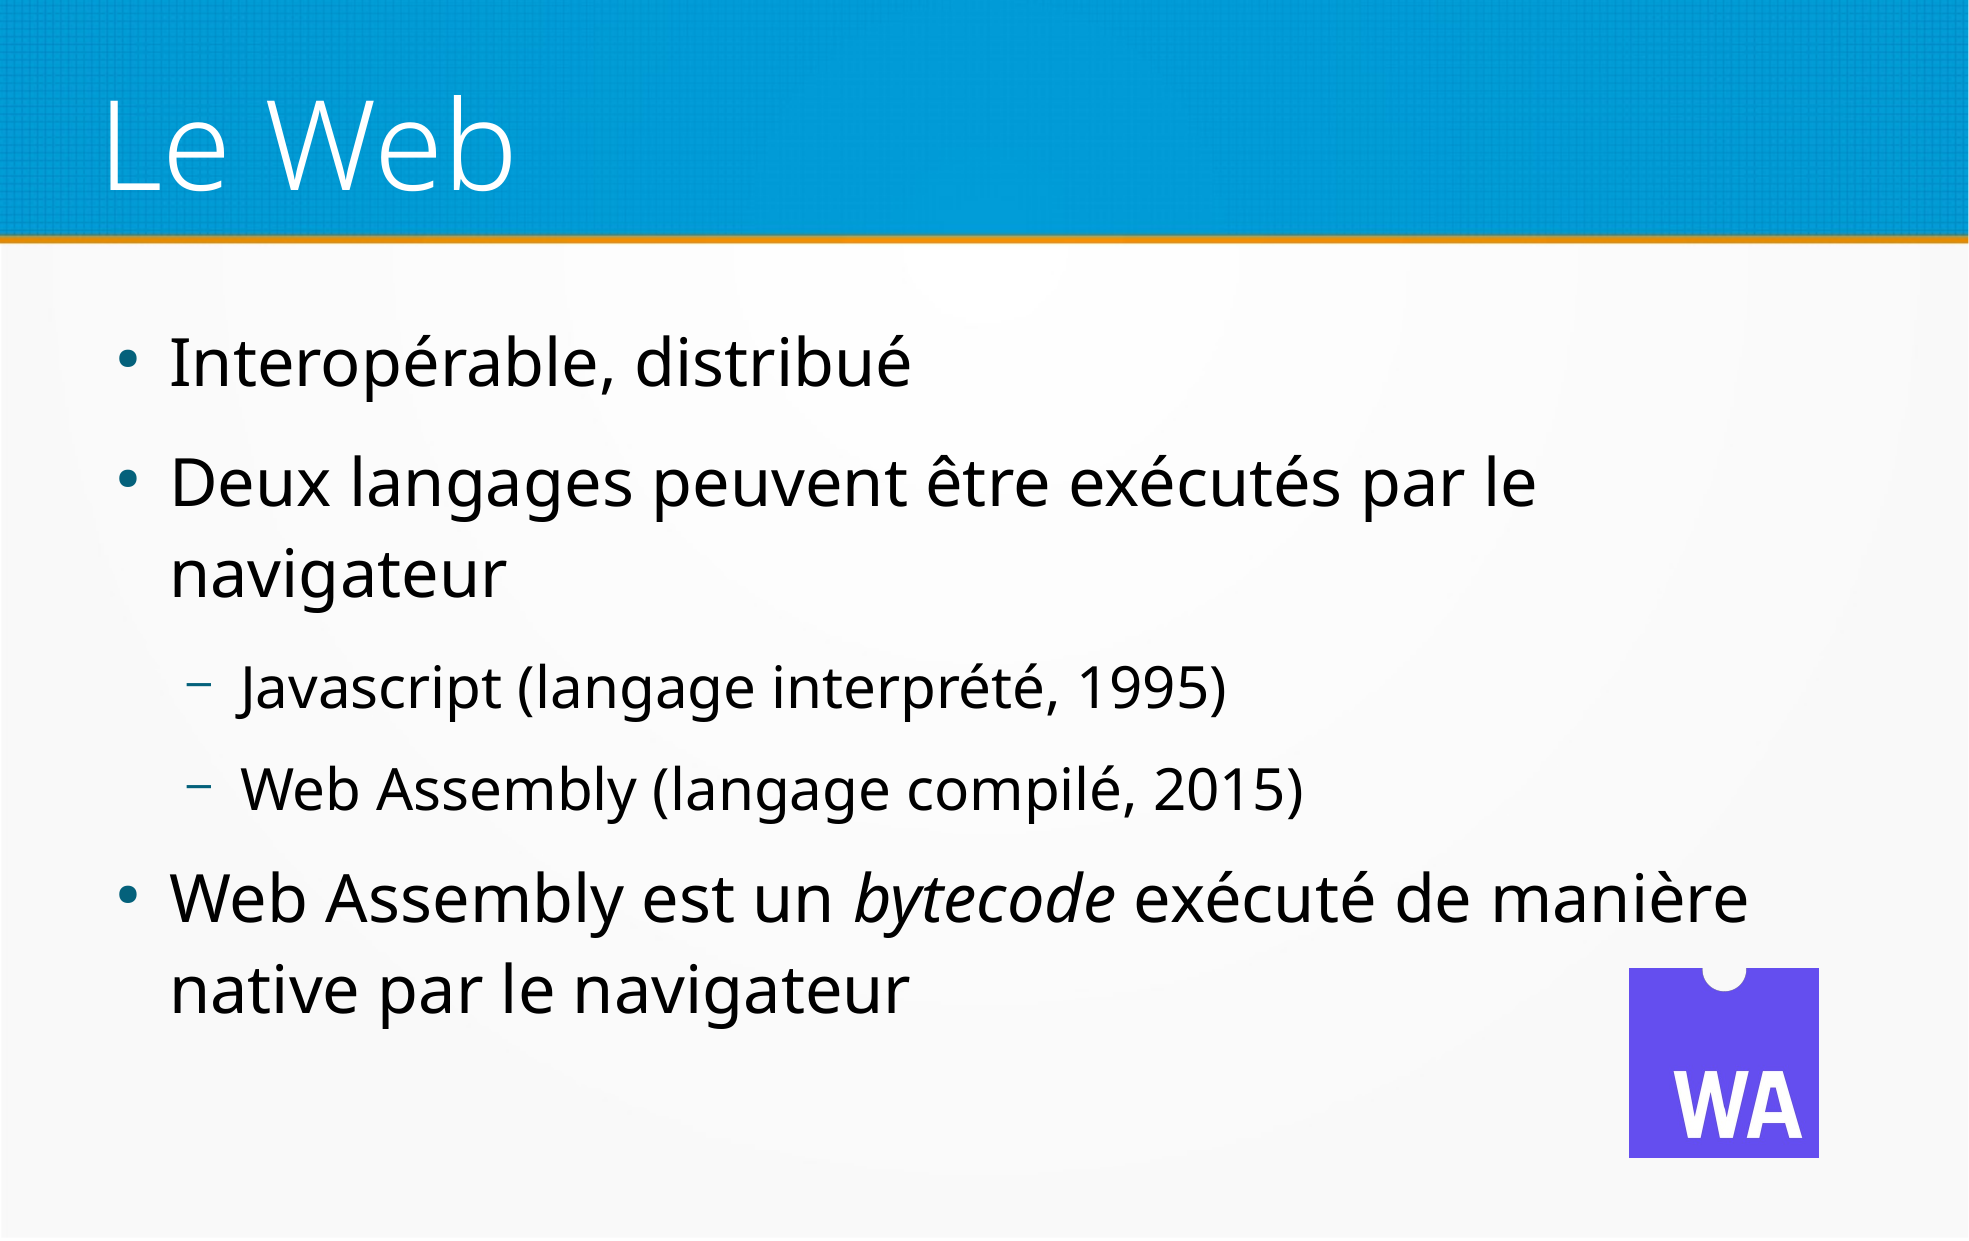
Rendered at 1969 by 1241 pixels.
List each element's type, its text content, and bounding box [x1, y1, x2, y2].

picture [0, 233, 1969, 1241]
list Interopérable, distribué Deux langages peuvent être exécutés par le navigateur Javascript (langage interprété, 1995) Web Assembly (langage compilé, 2015) Web Assembly est un bytecode exécuté de manière native par le navigateur [98, 315, 1861, 1081]
title Le Web [98, 19, 1870, 227]
